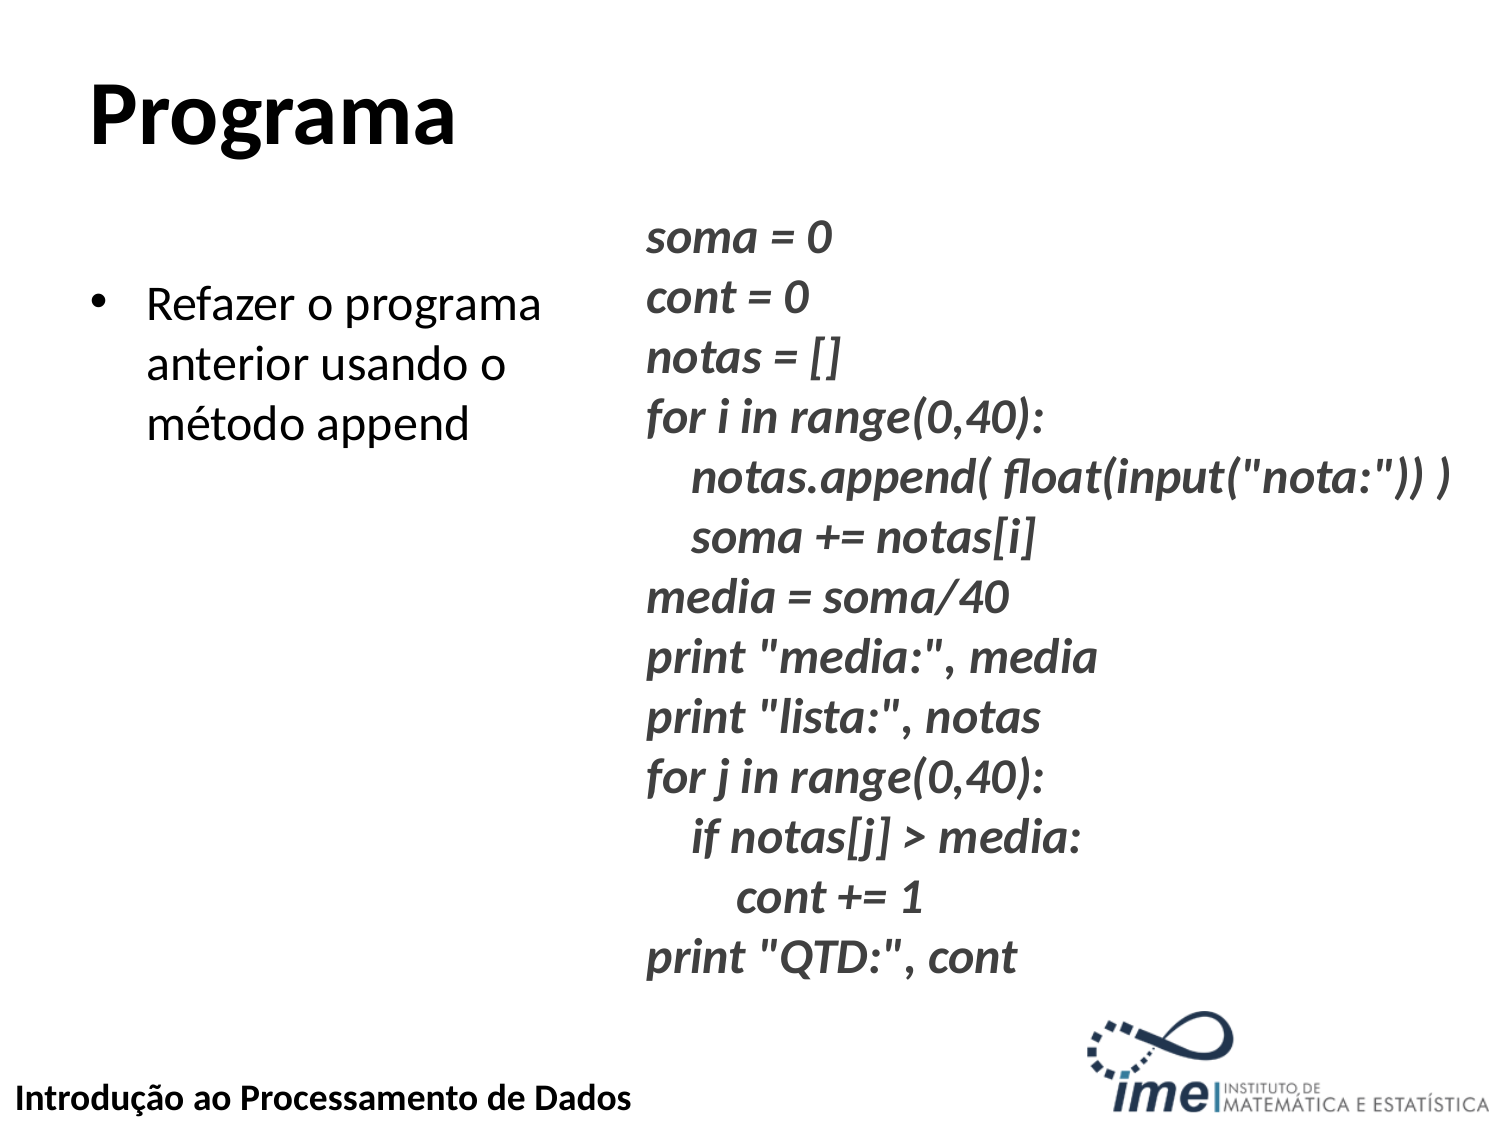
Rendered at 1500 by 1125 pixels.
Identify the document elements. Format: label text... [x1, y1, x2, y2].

title Programa [75, 45, 1425, 233]
text_box soma = 0 cont = 0 notas = [] for i in range(0,40): notas.append( float(input("nota:")) ) soma += notas[i] media = soma/40 print "media:", media print "lista:", notas for j in range(0,40): if notas[j] > media: cont += 1 print "QTD:", cont [631, 196, 1471, 1052]
picture [1086, 1011, 1495, 1115]
list Refazer o programa anterior usando o método append [75, 262, 597, 1005]
